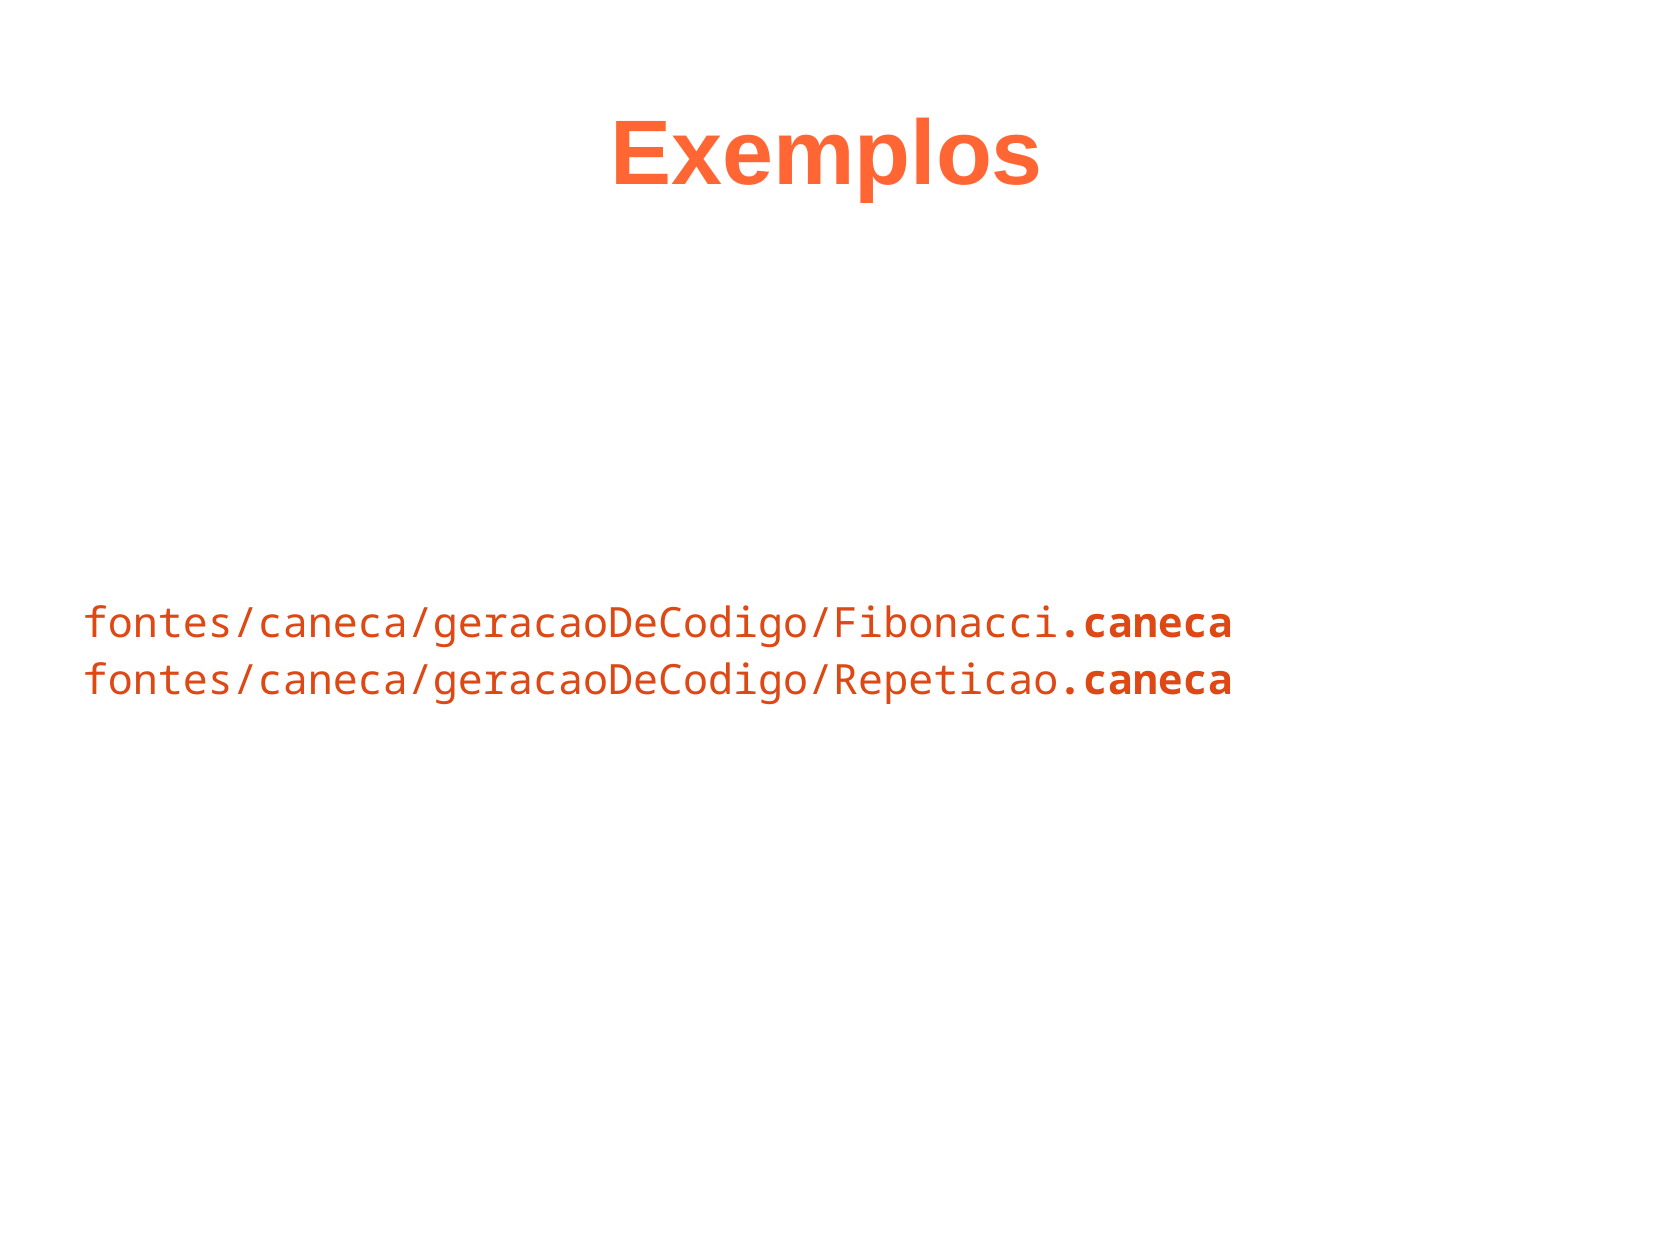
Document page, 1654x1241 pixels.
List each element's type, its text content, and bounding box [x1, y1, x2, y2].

title Exemplos [82, 49, 1571, 257]
subtitle fontes/caneca/geracaoDeCodigo/Fibonacci.caneca fontes/caneca/geracaoDeCodigo/Repeticao.caneca [82, 290, 1538, 1010]
